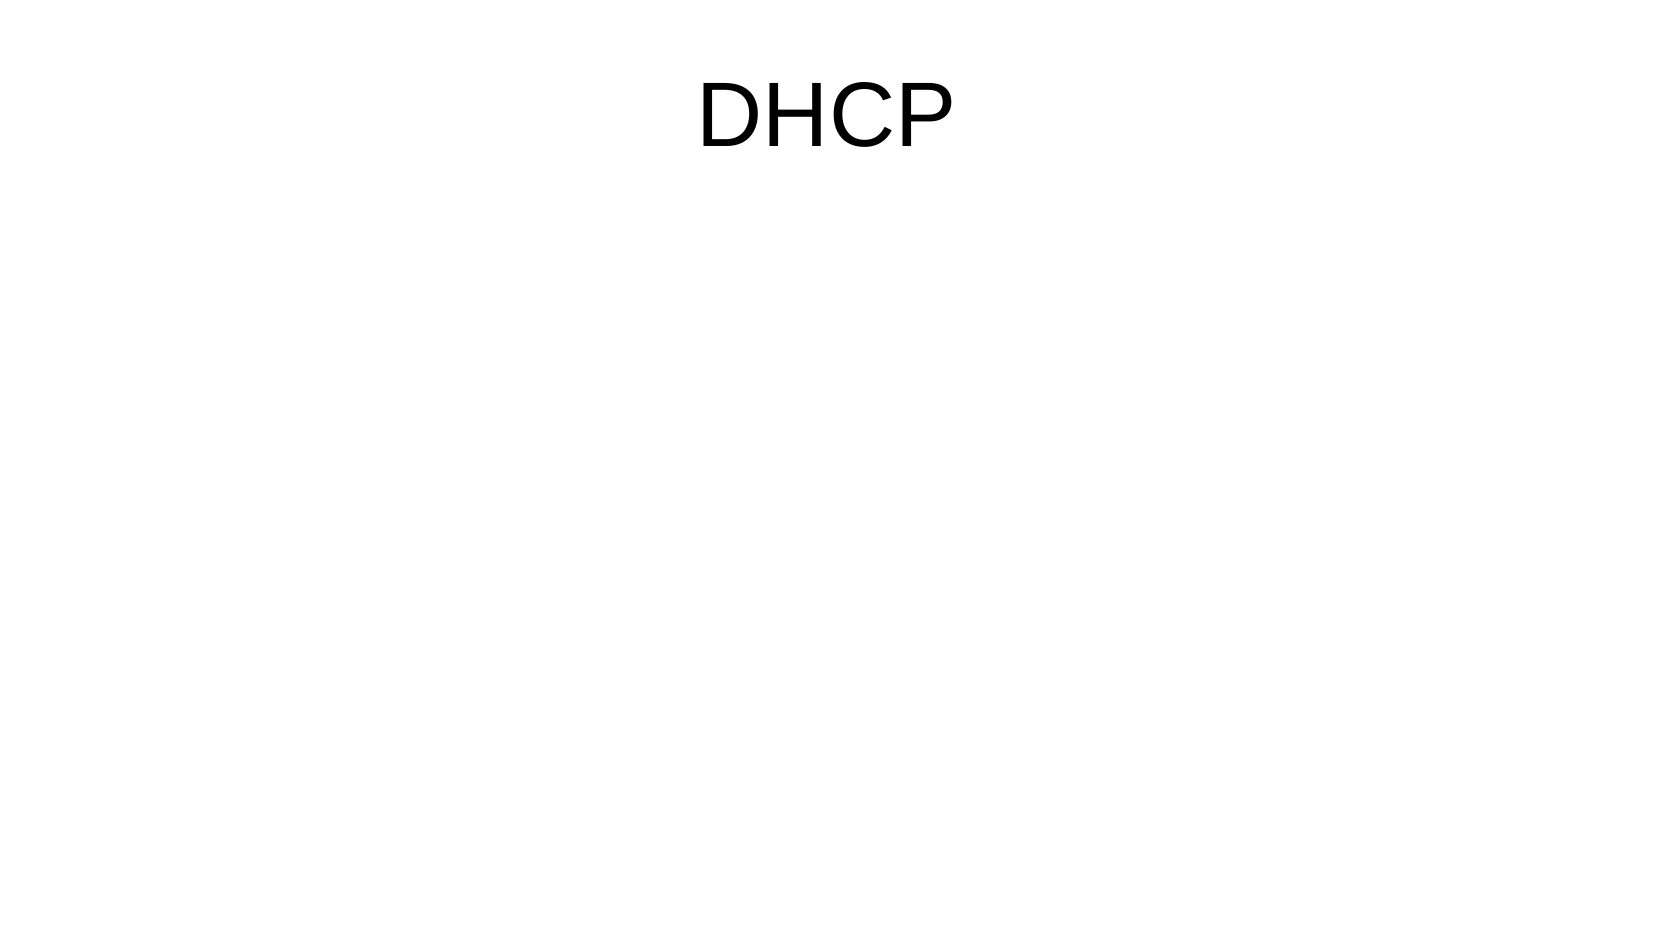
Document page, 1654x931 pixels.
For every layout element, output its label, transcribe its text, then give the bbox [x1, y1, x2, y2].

title DHCP [82, 37, 1571, 193]
